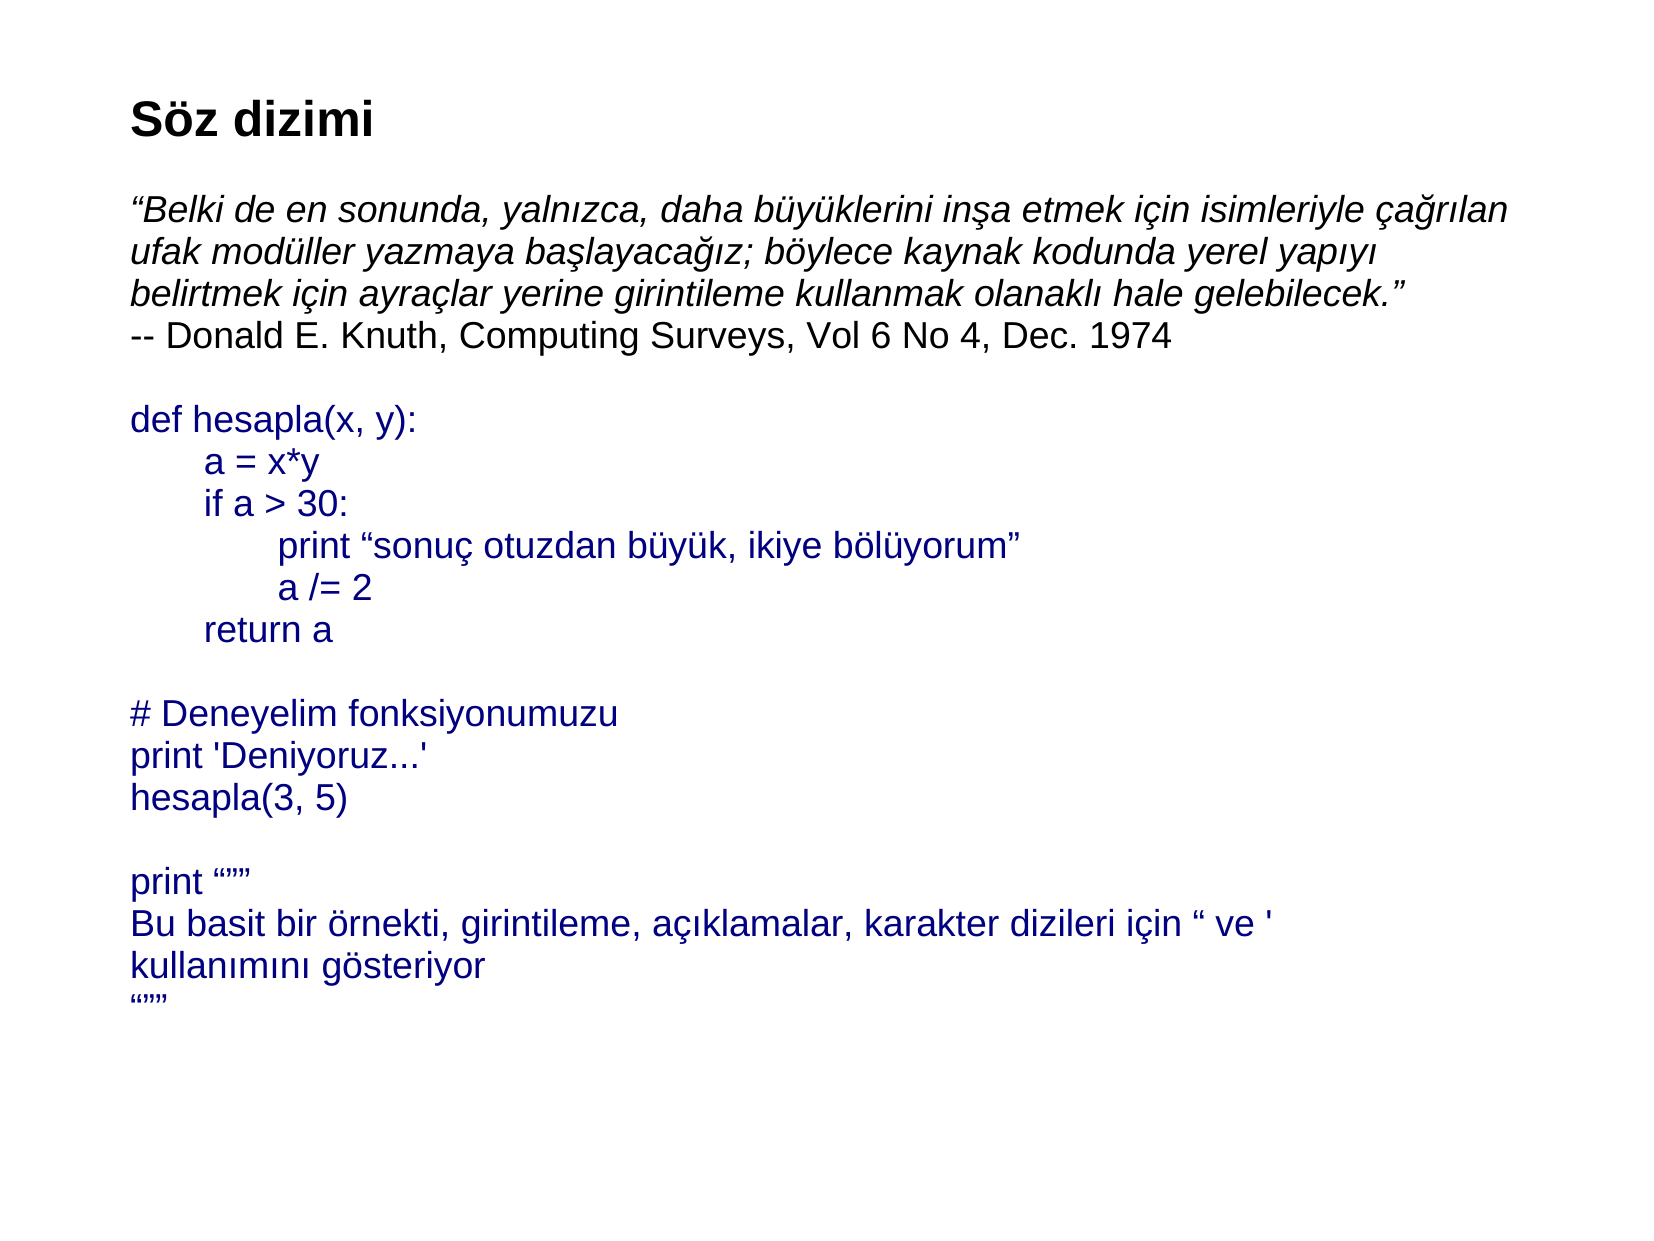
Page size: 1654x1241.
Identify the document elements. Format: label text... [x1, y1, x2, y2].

text_box Söz dizimi “Belki de en sonunda, yalnızca, daha büyüklerini inşa etmek için isimleriyle çağrılan ufak modüller yazmaya başlayacağız; böylece kaynak kodunda yerel yapıyı belirtmek için ayraçlar yerine girintileme kullanmak olanaklı hale gelebilecek.” -- Donald E. Knuth, Computing Surveys, Vol 6 No 4, Dec. 1974 def hesapla(x, y): a = x*y if a > 30: print “sonuç otuzdan büyük, ikiye bölüyorum” a /= 2 return a # Deneyelim fonksiyonumuzu print 'Deniyoruz...' hesapla(3, 5) print “”” Bu basit bir örnekti, girintileme, açıklamalar, karakter dizileri için “ ve ' kullanımını gösteriyor “”” [115, 83, 1536, 1142]
